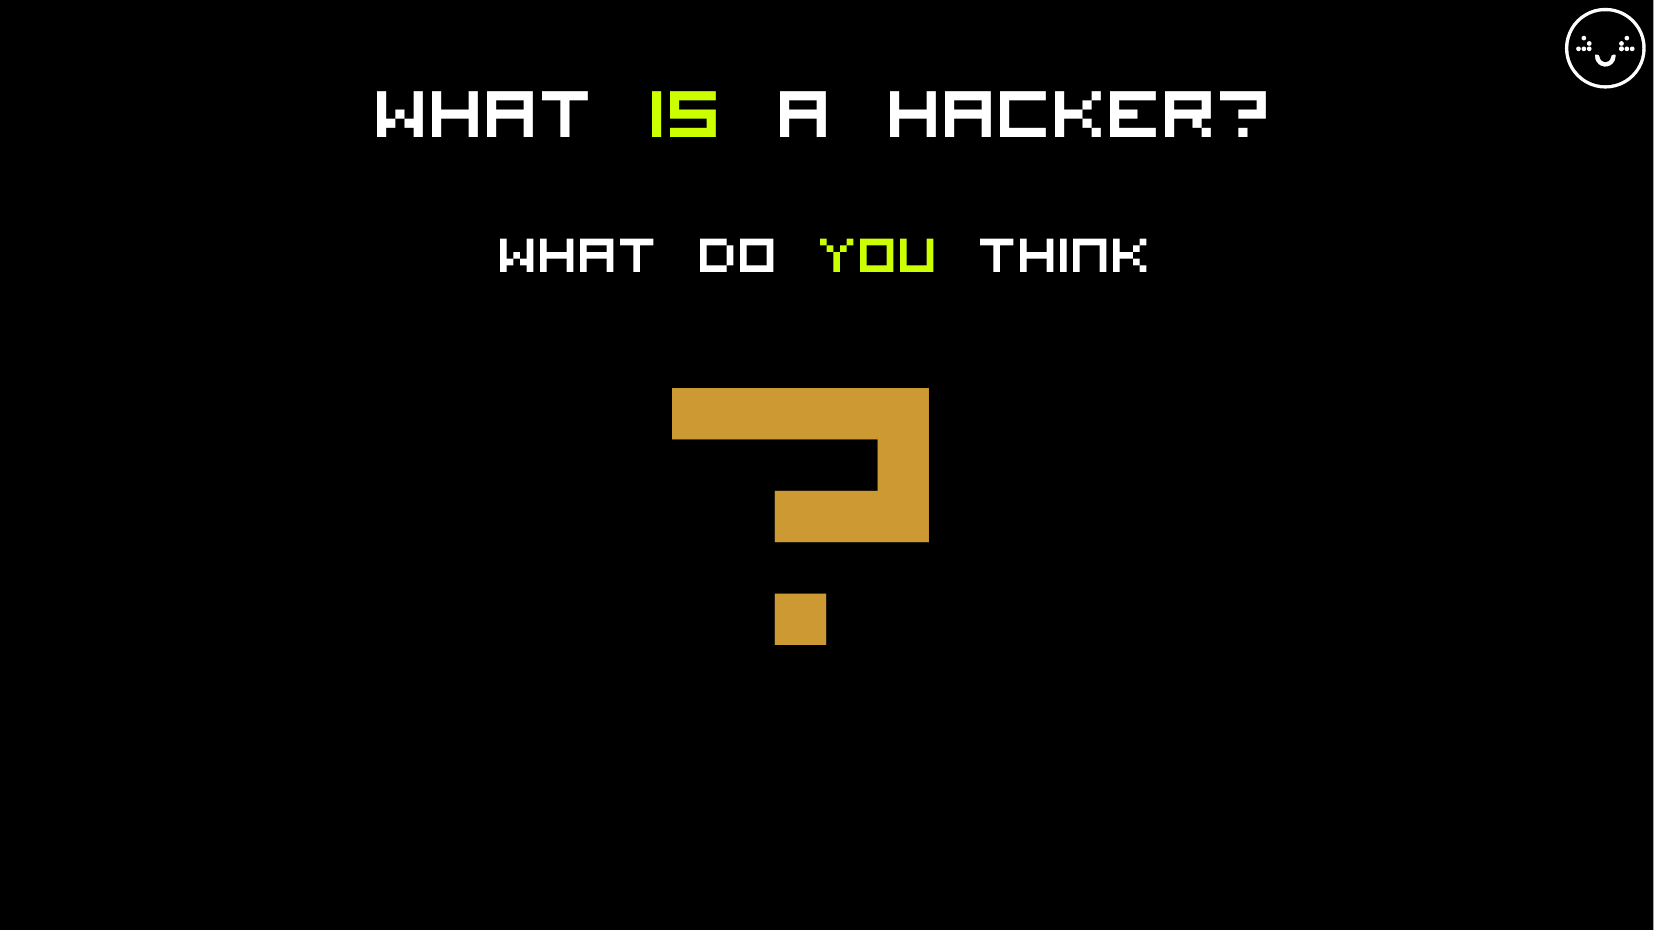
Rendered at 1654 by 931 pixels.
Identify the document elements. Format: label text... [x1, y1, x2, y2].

title What is a hacker? [82, 37, 1571, 193]
subtitle What do you think ? [82, 217, 1571, 758]
